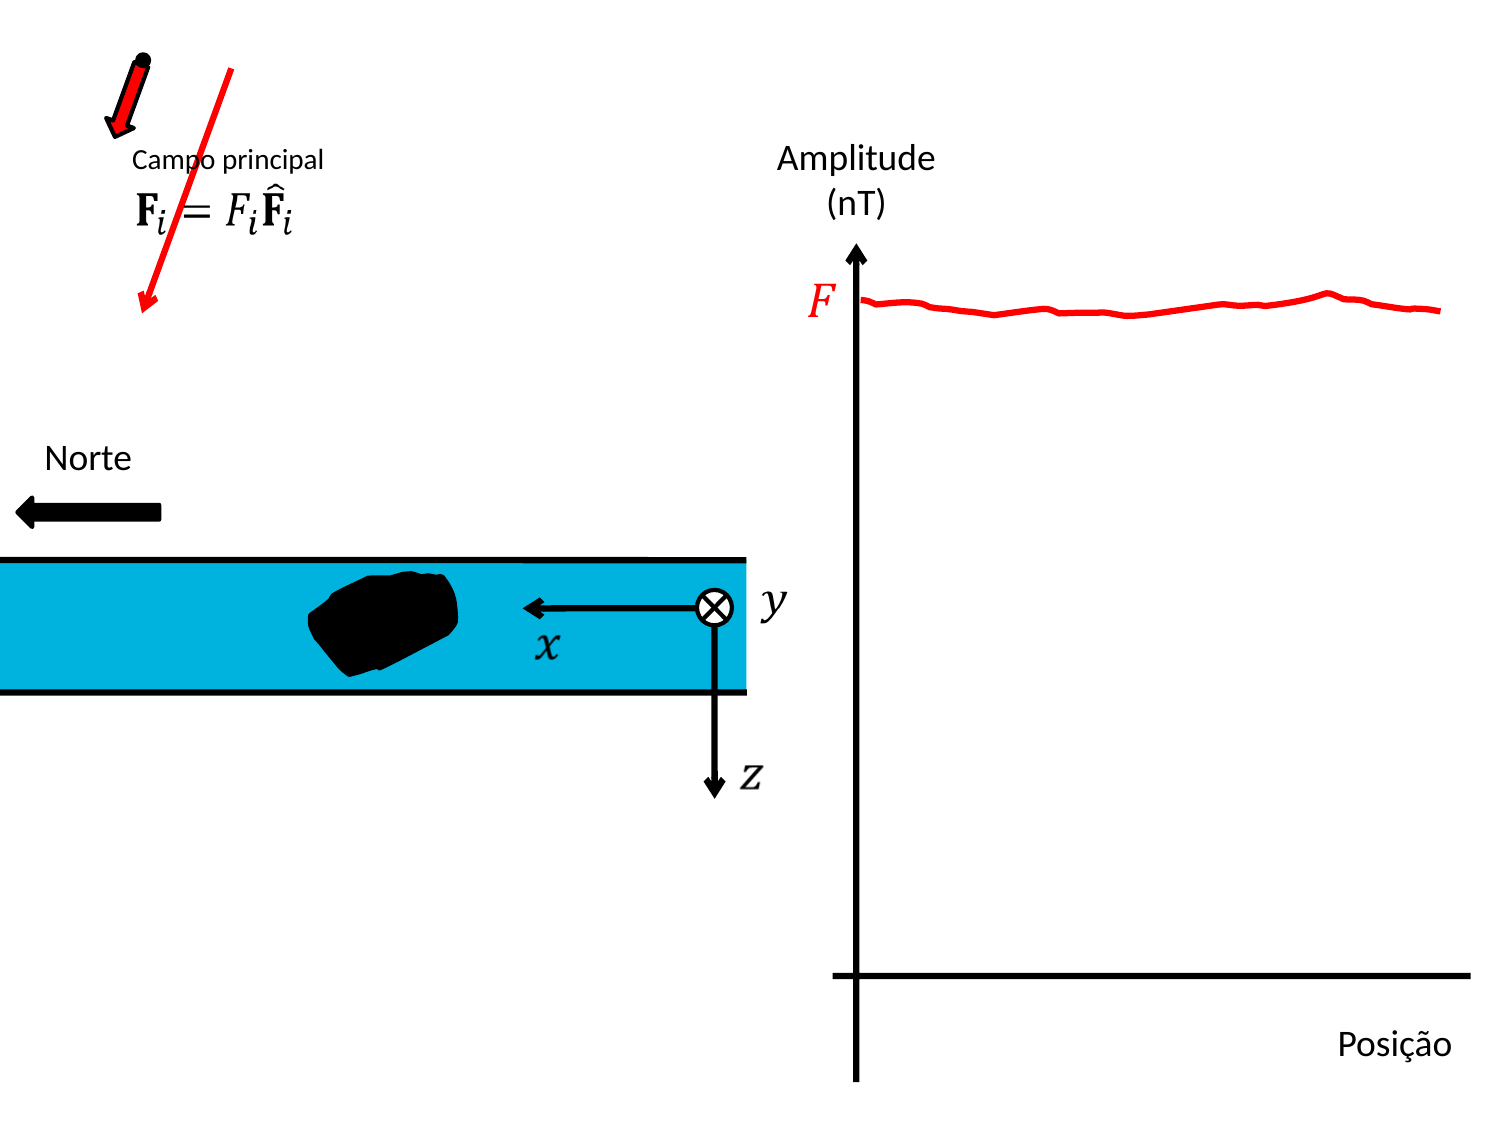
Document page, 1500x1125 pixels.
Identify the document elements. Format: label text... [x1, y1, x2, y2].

text_box [106, 54, 150, 133]
text_box Norte [17, 425, 160, 485]
text_box [718, 734, 786, 811]
text_box [17, 497, 160, 528]
text_box [112, 167, 351, 246]
text_box [785, 262, 860, 338]
text_box [0, 562, 810, 689]
text_box Amplitude (nT) [750, 125, 963, 231]
text_box Posição [1322, 1011, 1483, 1072]
text_box Campo principal [108, 133, 349, 184]
